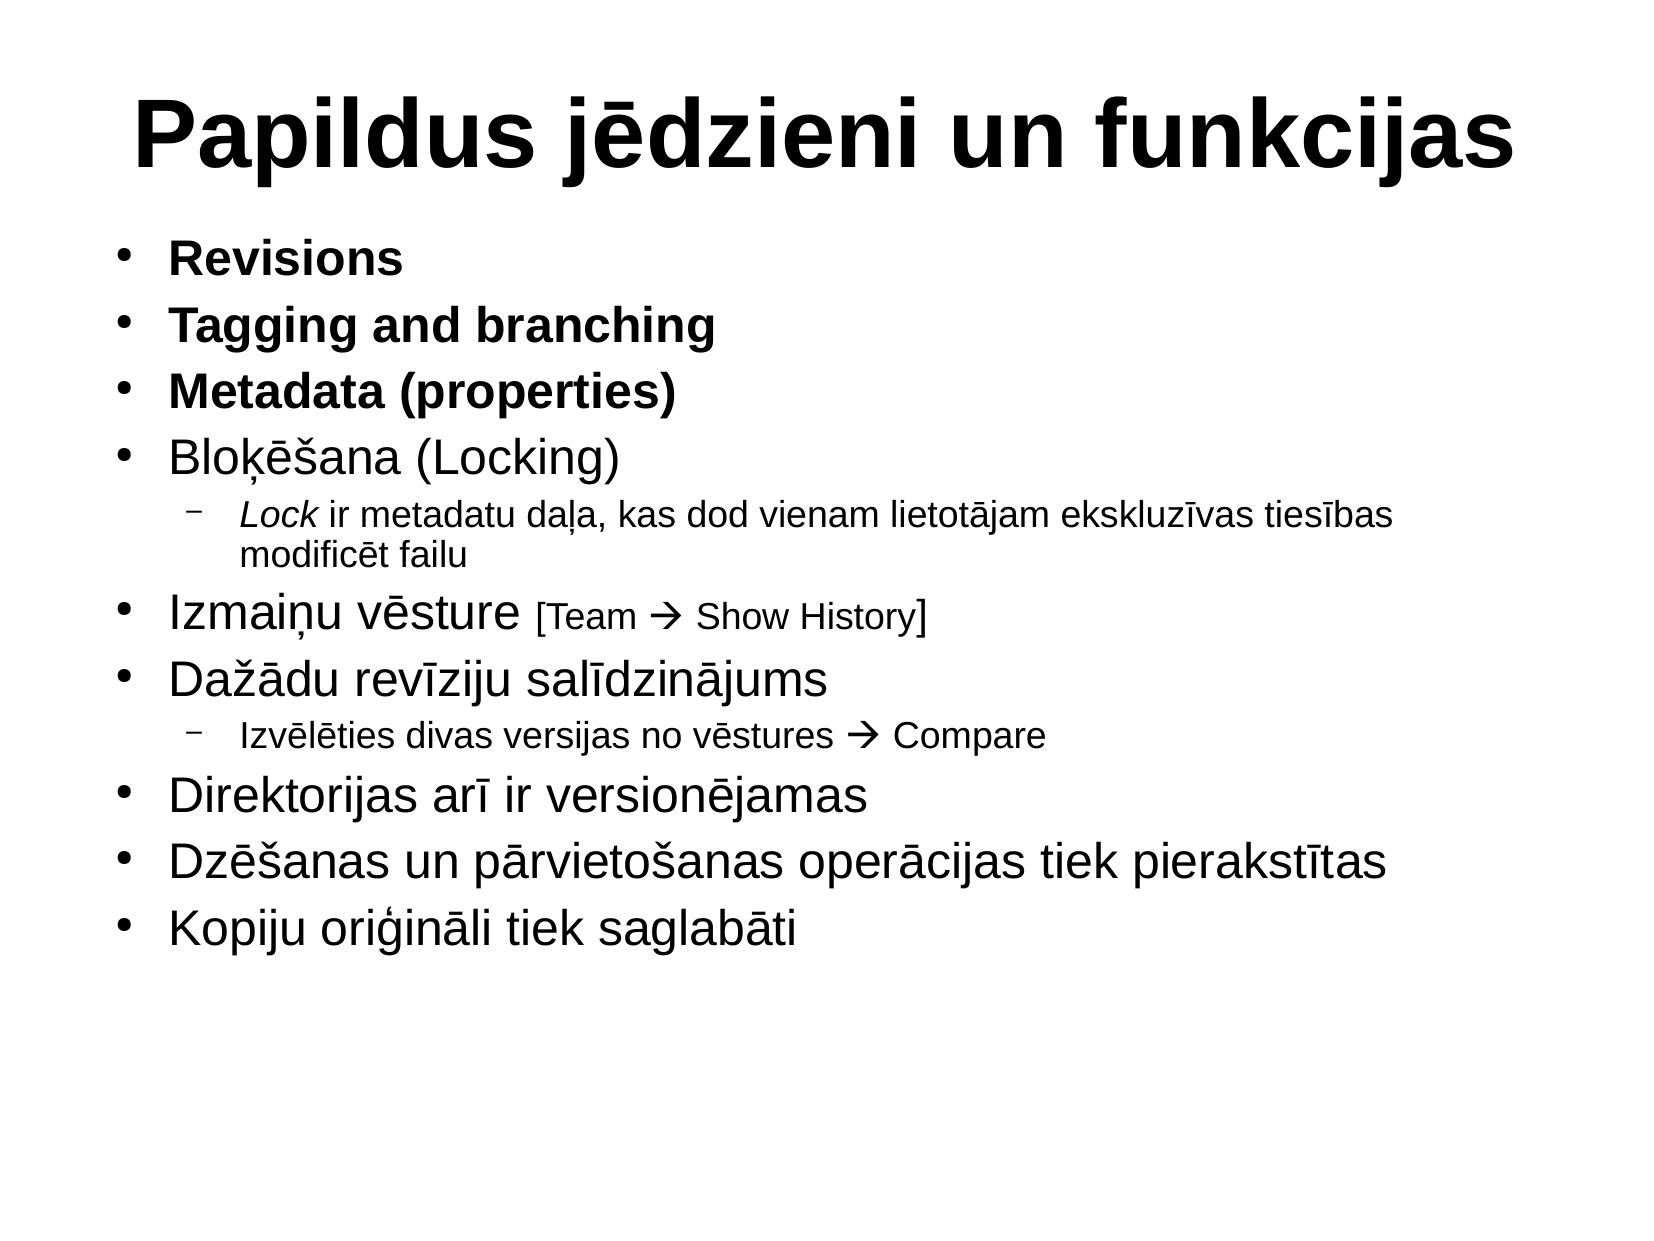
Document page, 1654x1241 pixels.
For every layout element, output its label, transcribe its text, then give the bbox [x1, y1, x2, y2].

list Revisions Tagging and branching Metadata (properties) Bloķēšana (Locking) Lock ir metadatu daļa, kas dod vienam lietotājam ekskluzīvas tiesības modificēt failu Izmaiņu vēsture [Team  Show History] Dažādu revīziju salīdzinājums Izvēlēties divas versijas no vēstures  Compare Direktorijas arī ir versionējamas Dzēšanas un pārvietošanas operācijas tiek pierakstītas Kopiju oriģināli tiek saglabāti [82, 225, 1538, 1186]
title Papildus jēdzieni un funkcijas [82, 49, 1571, 196]
